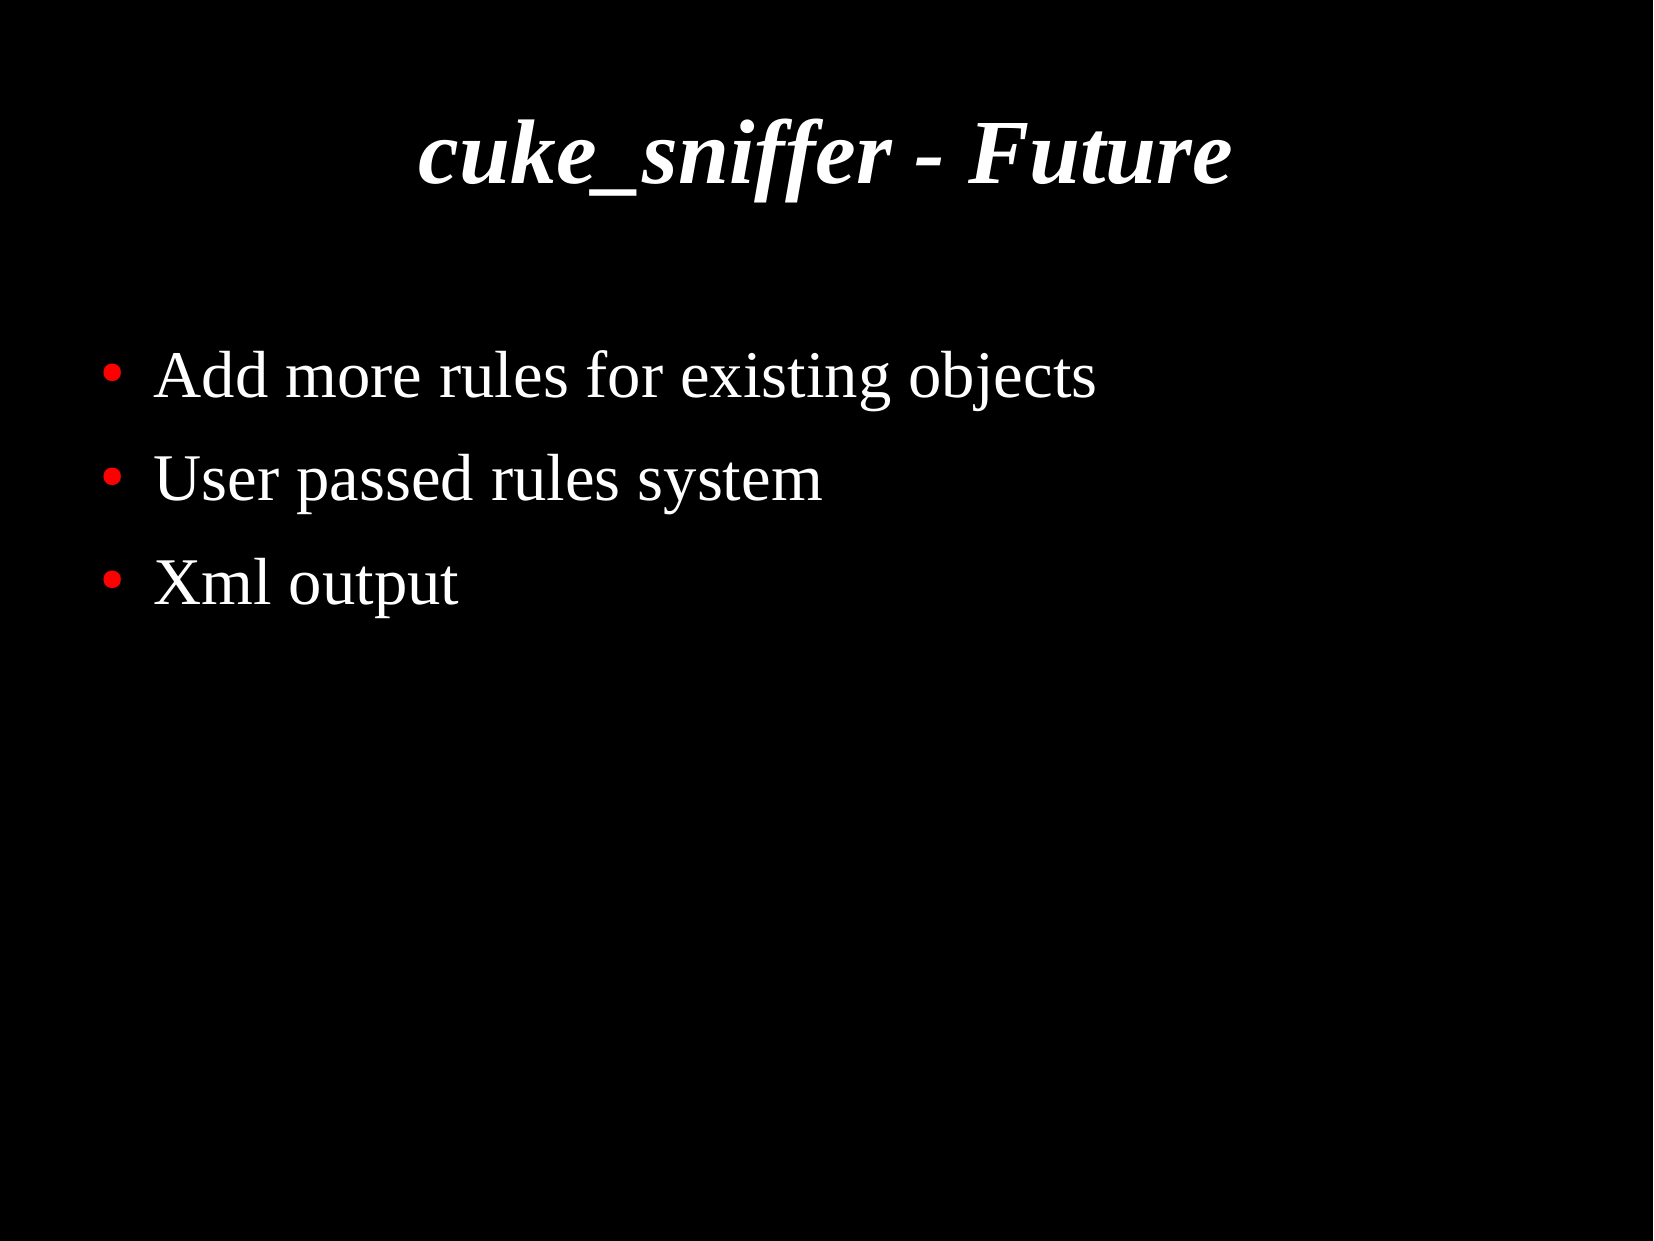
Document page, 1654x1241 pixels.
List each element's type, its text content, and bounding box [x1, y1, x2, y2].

title cuke_sniffer - Future [82, 49, 1571, 257]
list Add more rules for existing objects User passed rules system Xml output [82, 337, 1571, 1052]
